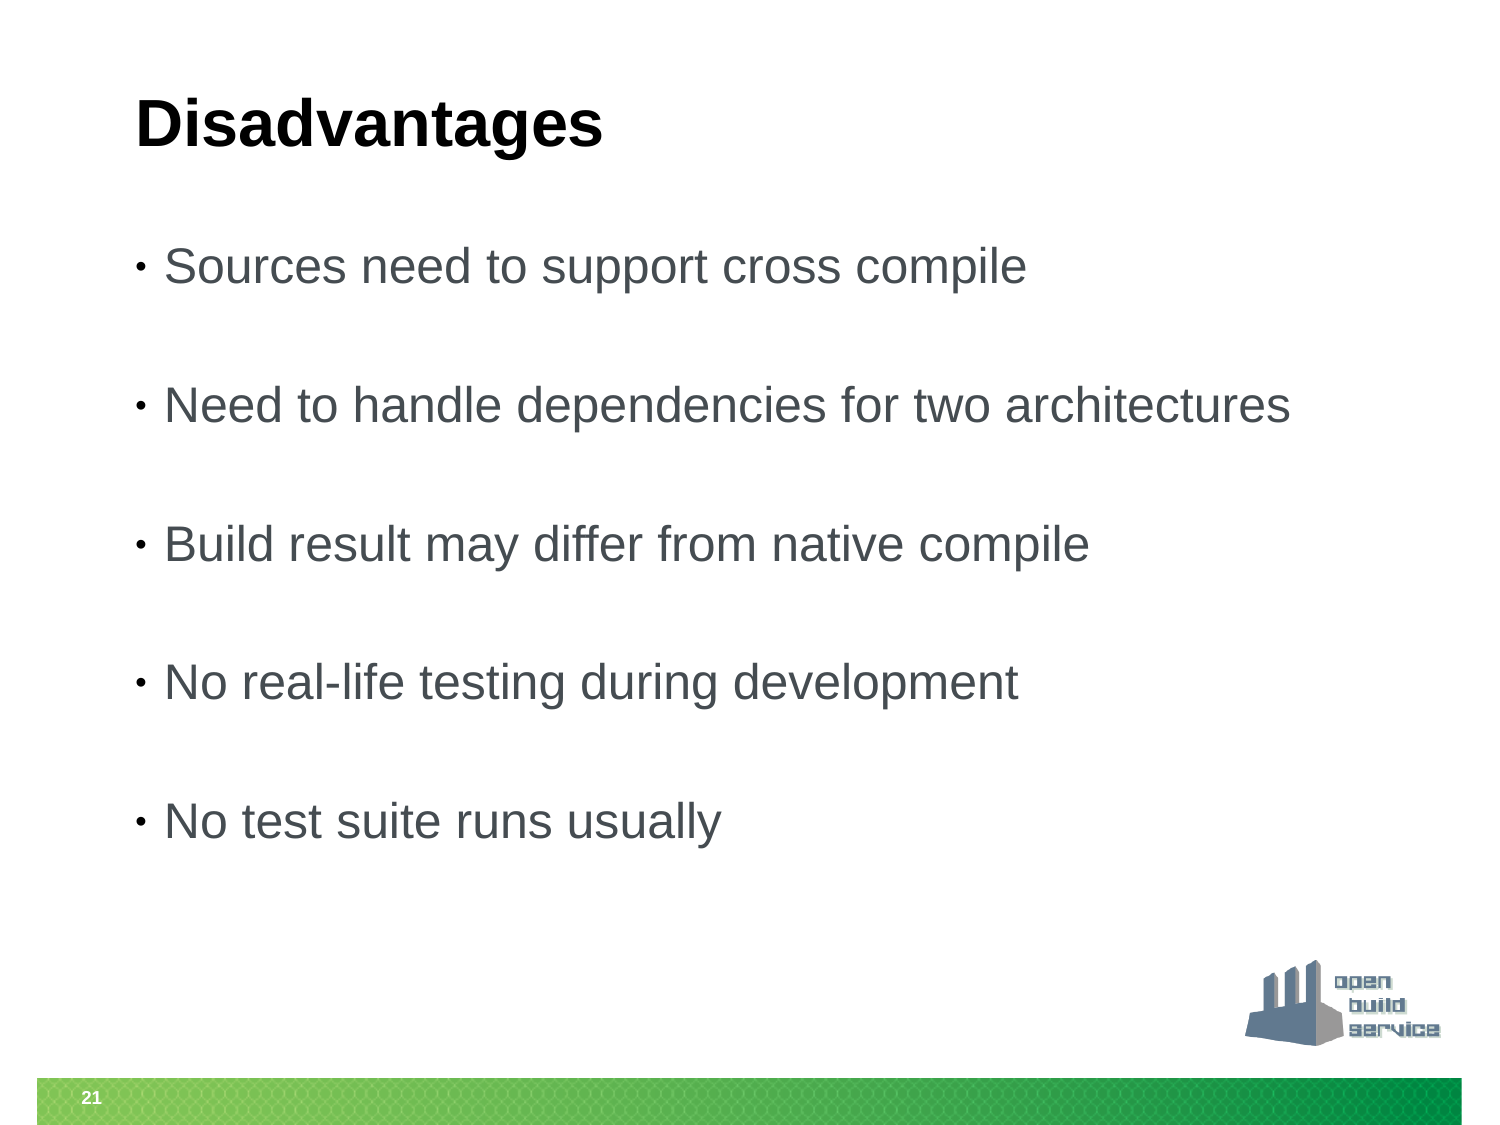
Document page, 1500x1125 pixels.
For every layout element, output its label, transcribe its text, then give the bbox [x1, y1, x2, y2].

picture [1245, 960, 1441, 1046]
title Disadvantages [135, 41, 1372, 204]
list Sources need to support cross compile Need to handle dependencies for two architectures Build result may differ from native compile No real-life testing during development No test suite runs usually [135, 238, 1372, 892]
picture [37, 1078, 1462, 1125]
